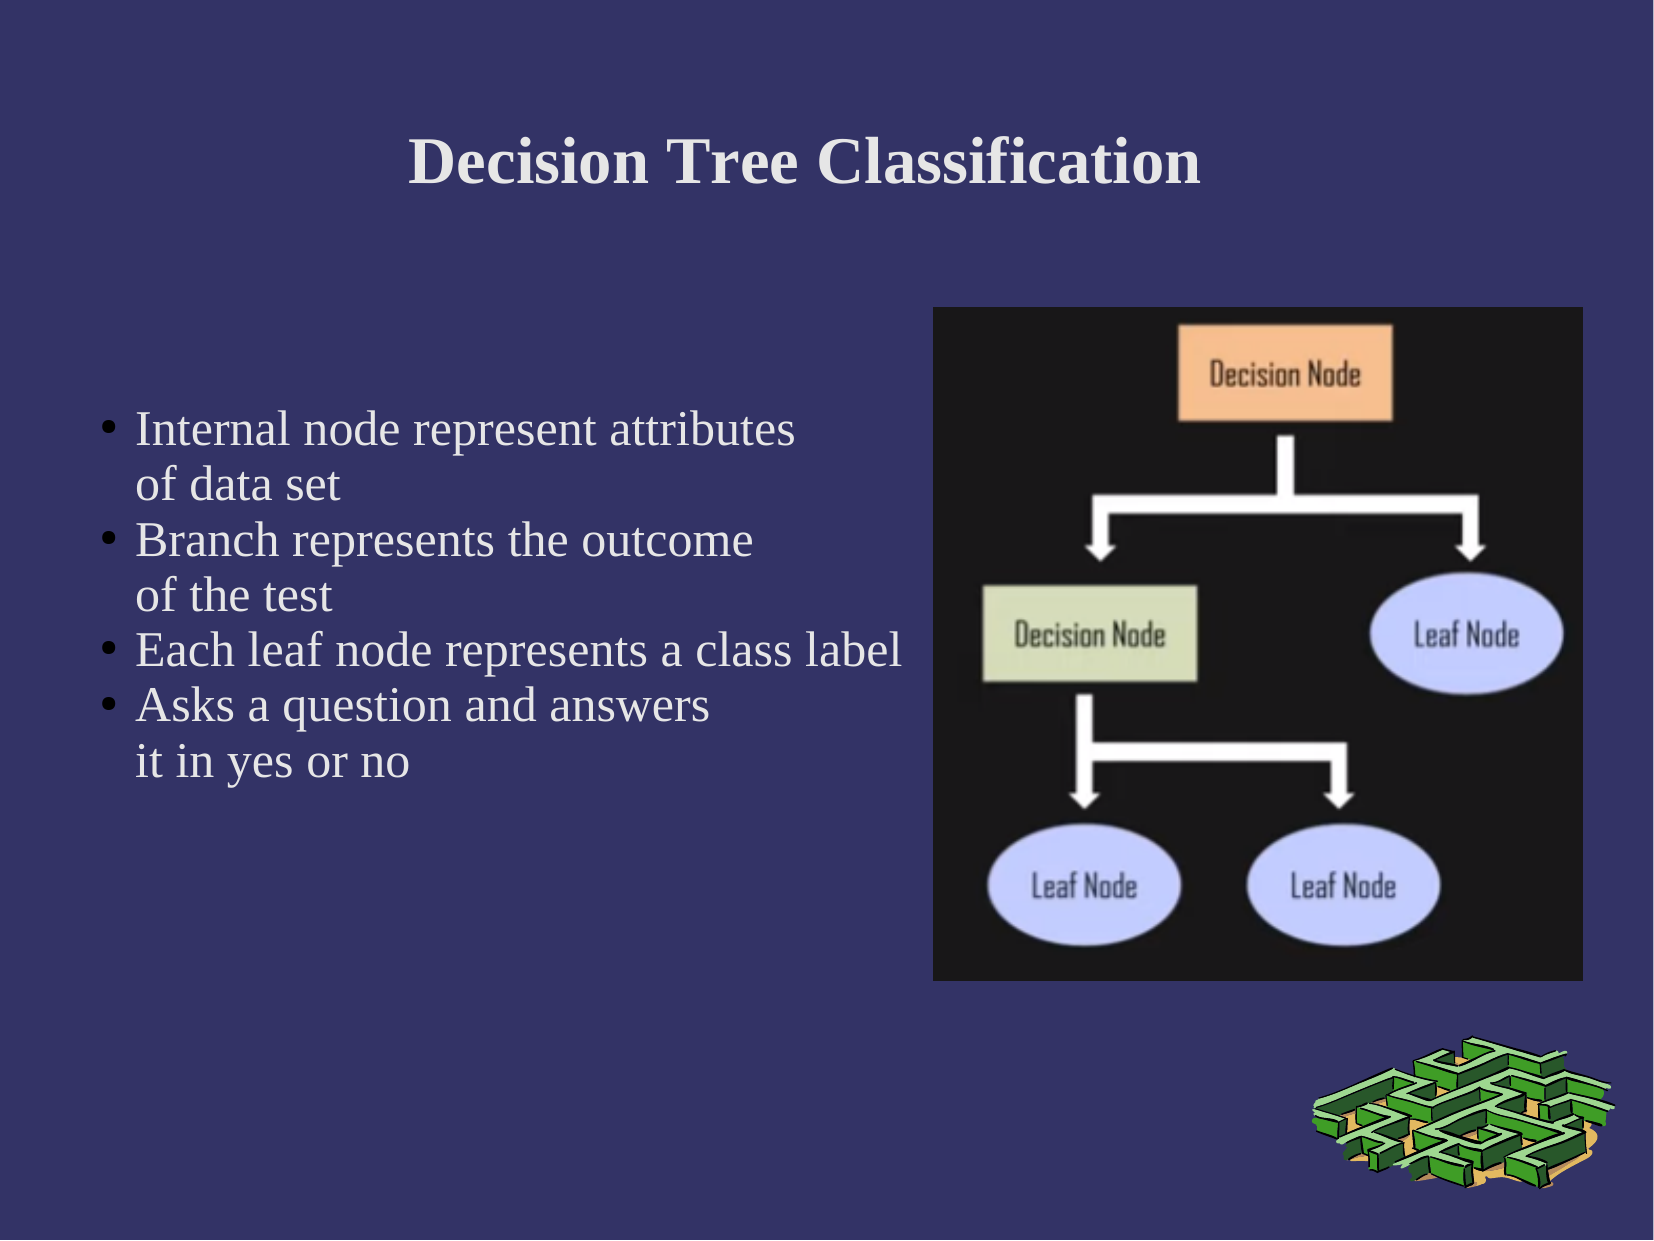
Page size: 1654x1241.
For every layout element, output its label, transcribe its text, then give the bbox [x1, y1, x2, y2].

subtitle Decision Tree Classification Internal node represent attributes of data set Branch represents the outcome of the test Each leaf node represents a class label Asks a question and answers it in yes or no [99, 113, 1512, 1241]
picture [933, 307, 1583, 981]
